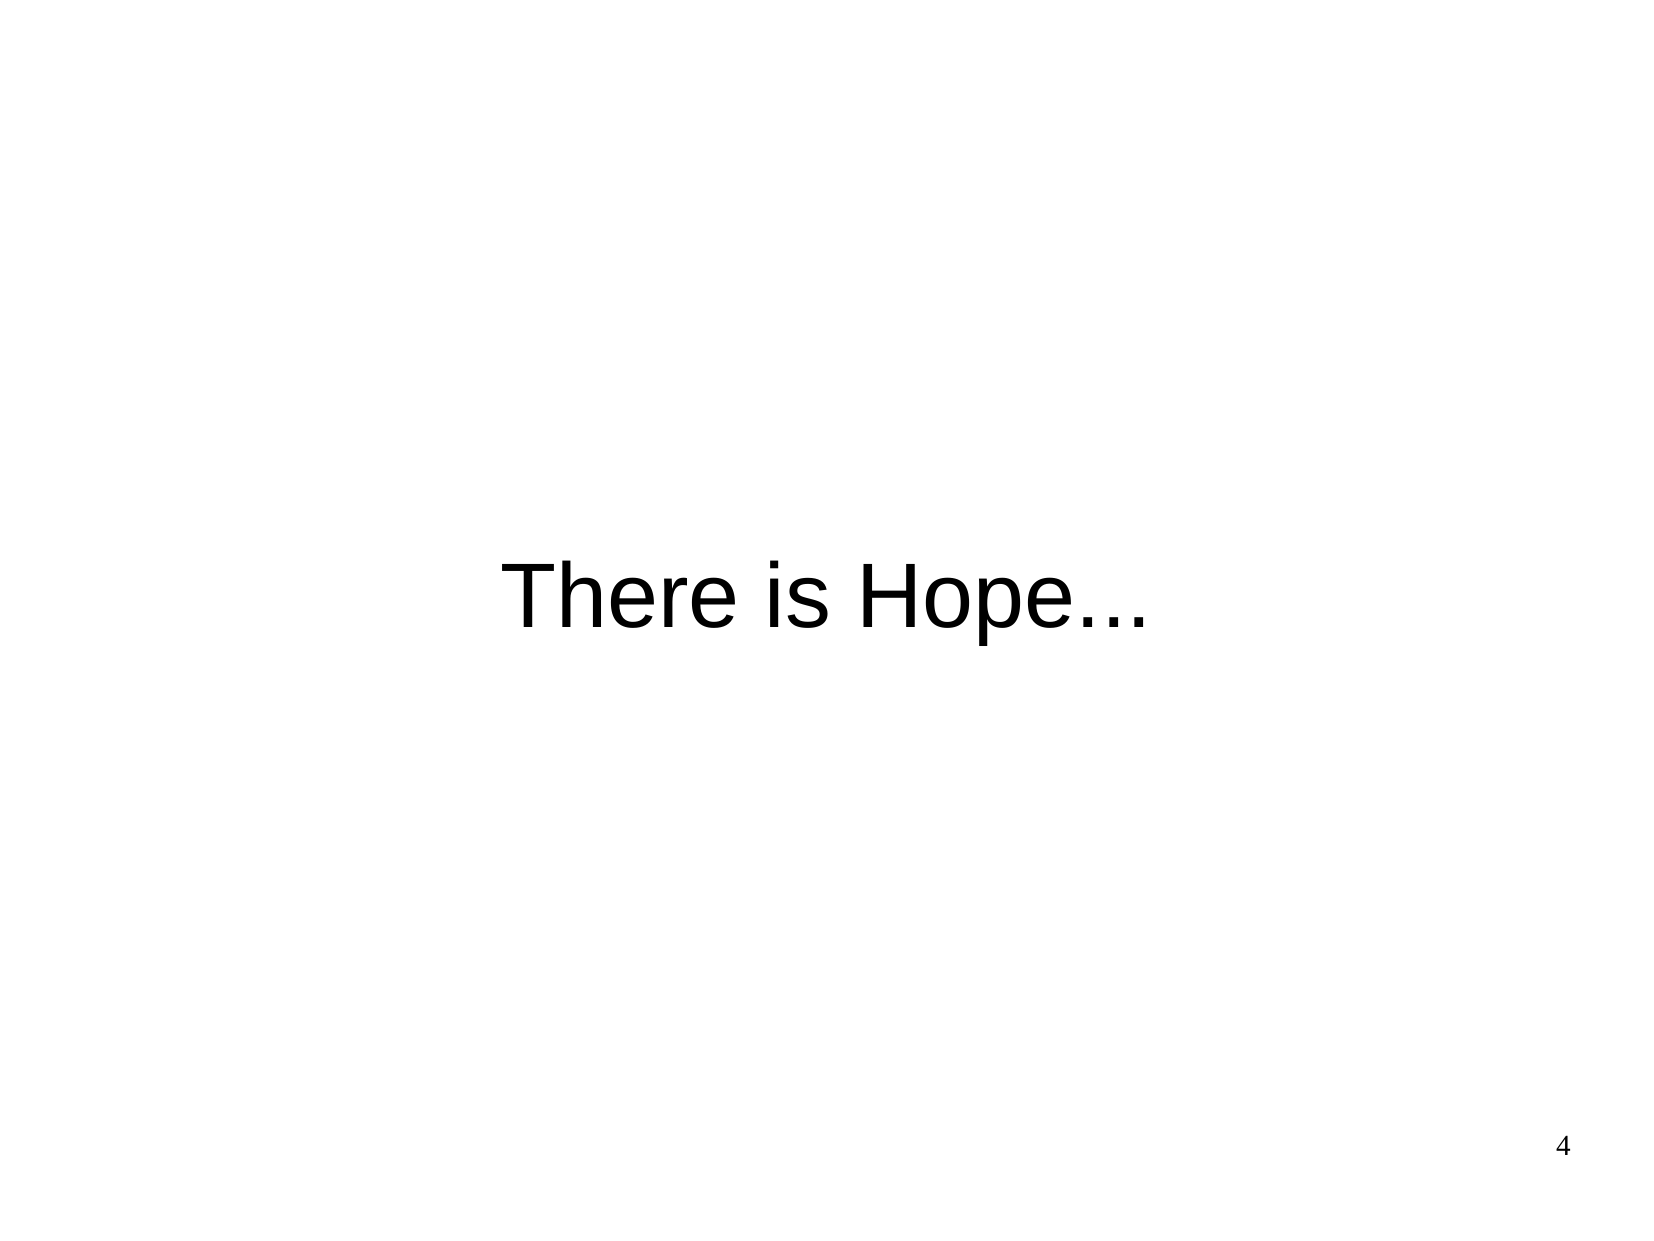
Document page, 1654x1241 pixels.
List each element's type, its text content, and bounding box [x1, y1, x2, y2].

title There is Hope... [82, 499, 1571, 693]
